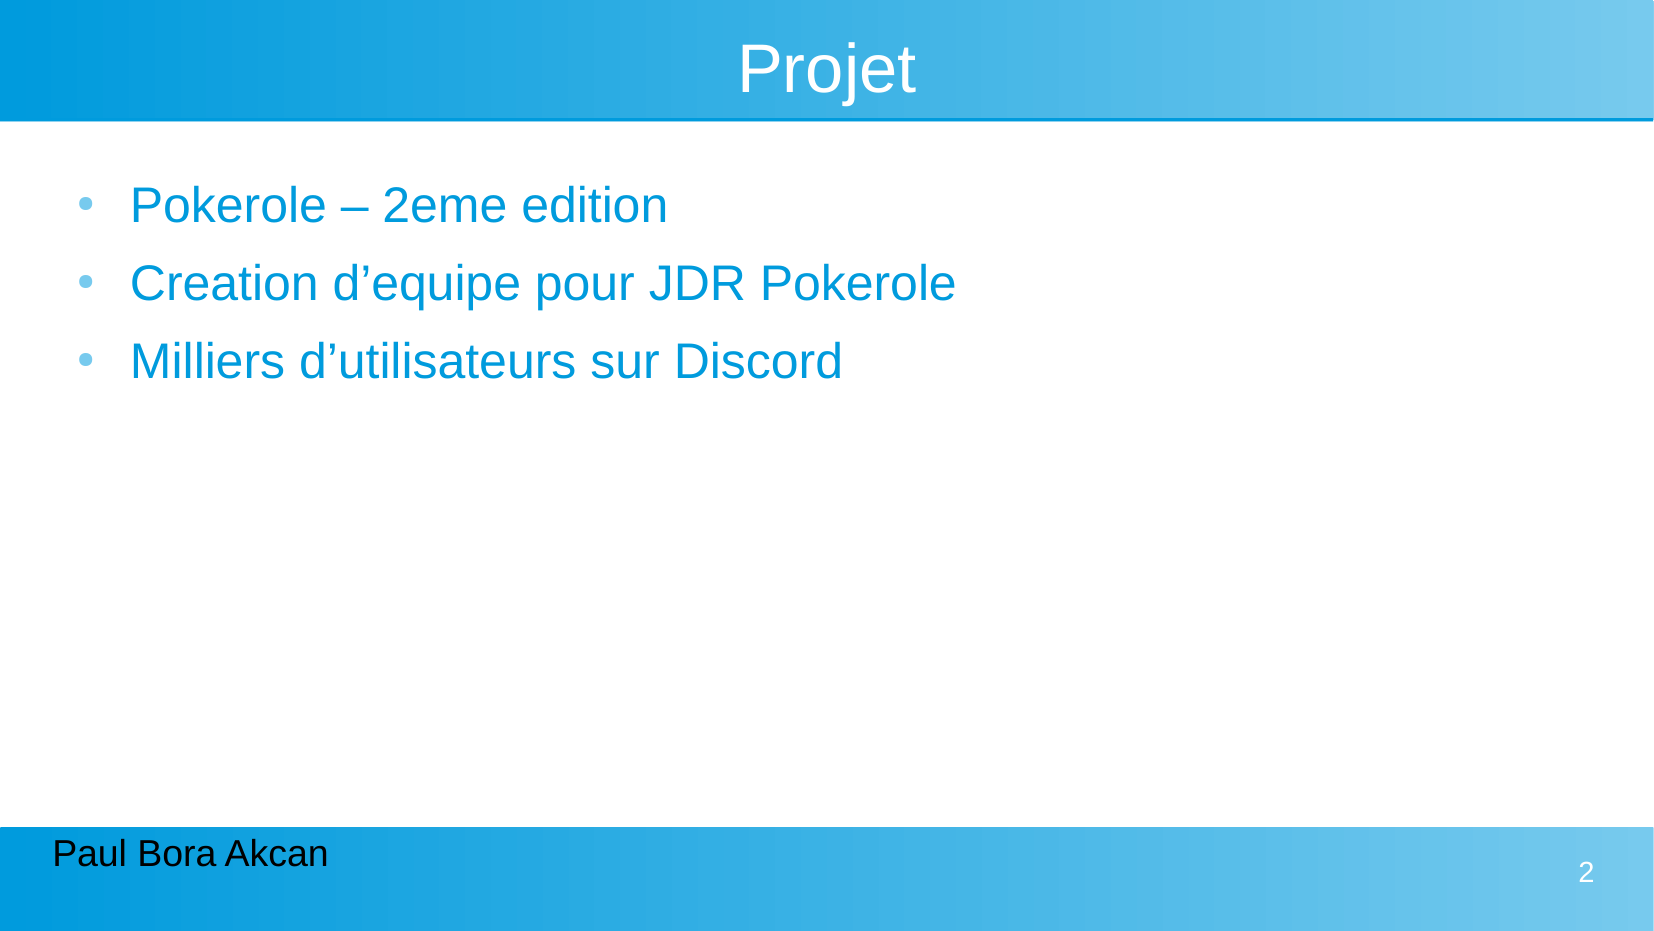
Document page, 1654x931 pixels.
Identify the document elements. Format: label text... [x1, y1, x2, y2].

text_box Paul Bora Akcan [37, 825, 488, 901]
title Projet [59, 29, 1595, 108]
list Pokerole – 2eme edition Creation d’equipe pour JDR Pokerole Milliers d’utilisateurs sur Discord [59, 177, 1595, 768]
